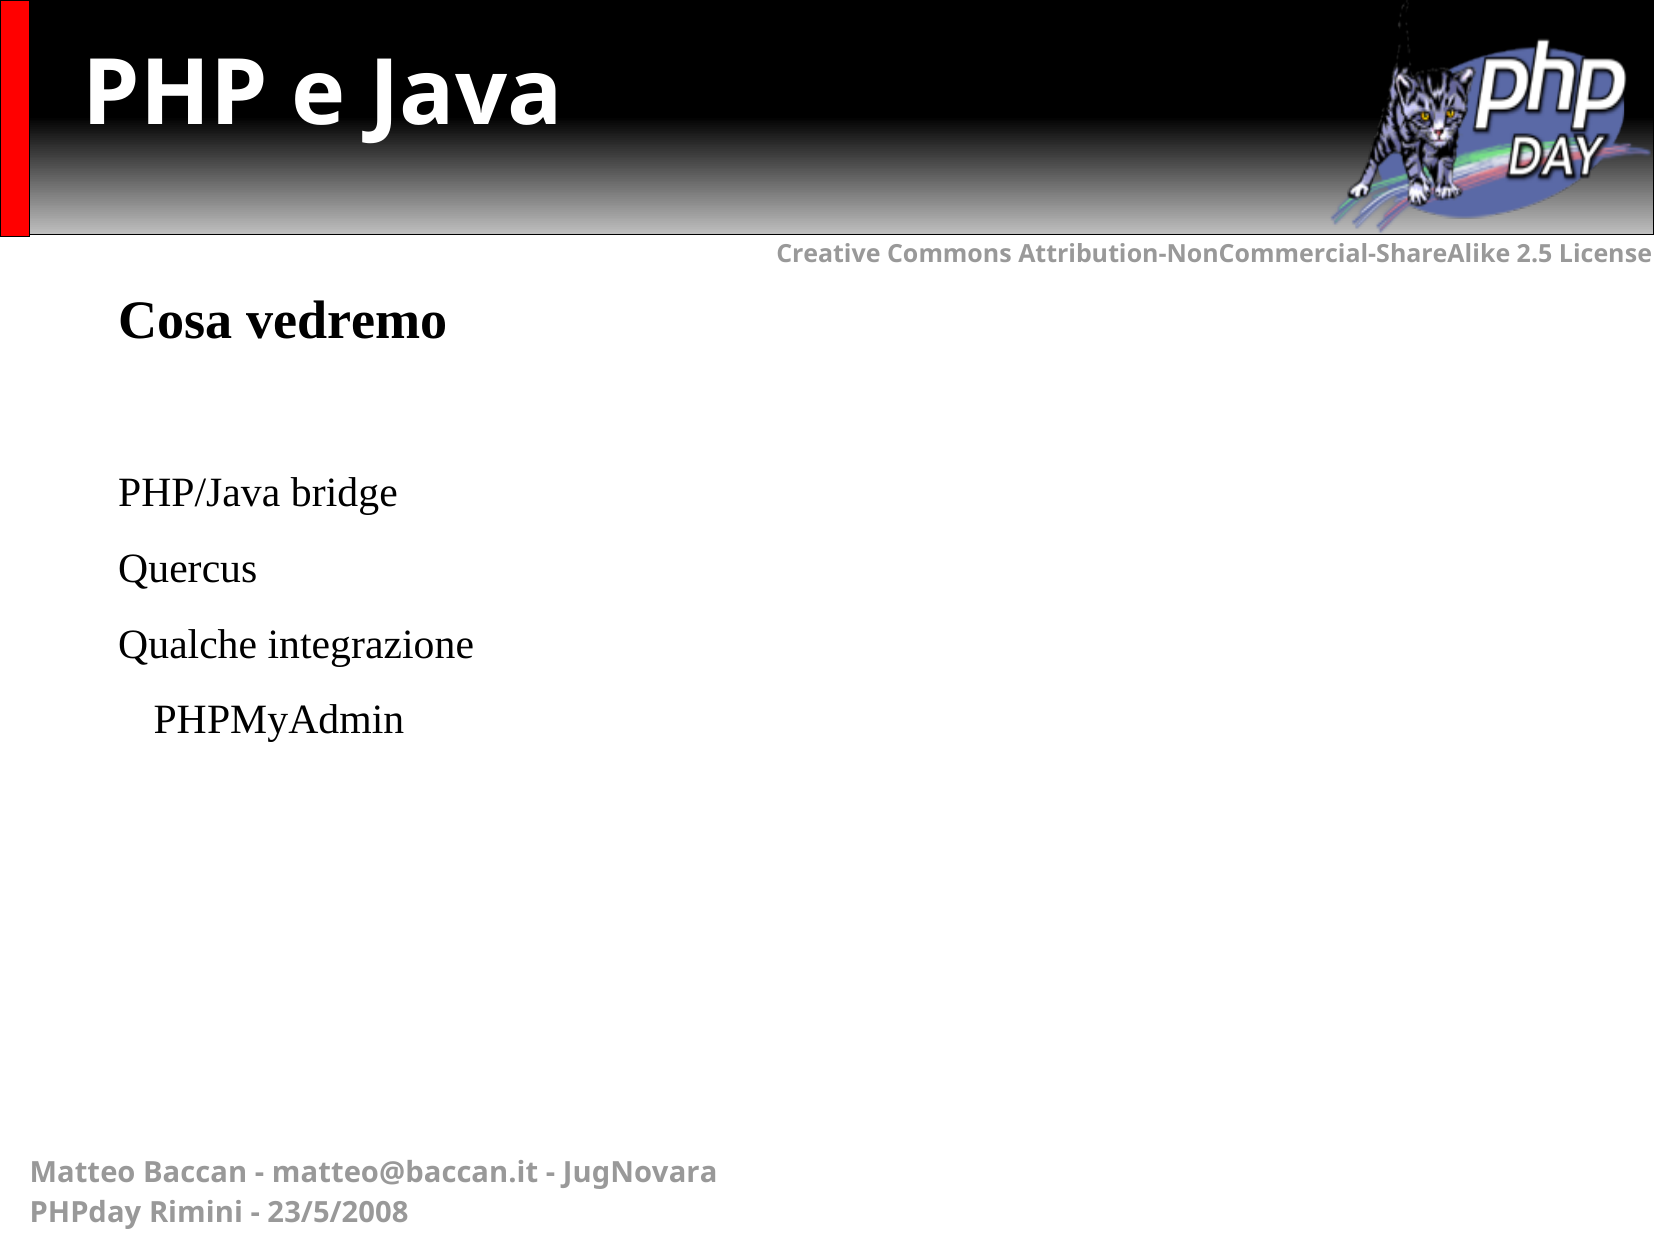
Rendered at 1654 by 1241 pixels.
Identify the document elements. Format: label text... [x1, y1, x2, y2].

list Cosa vedremo PHP/Java bridge Quercus Qualche integrazione PHPMyAdmin [82, 290, 1571, 1109]
picture [1328, 0, 1654, 237]
text_box [627, 219, 1188, 290]
title PHP e Java [82, 29, 768, 148]
